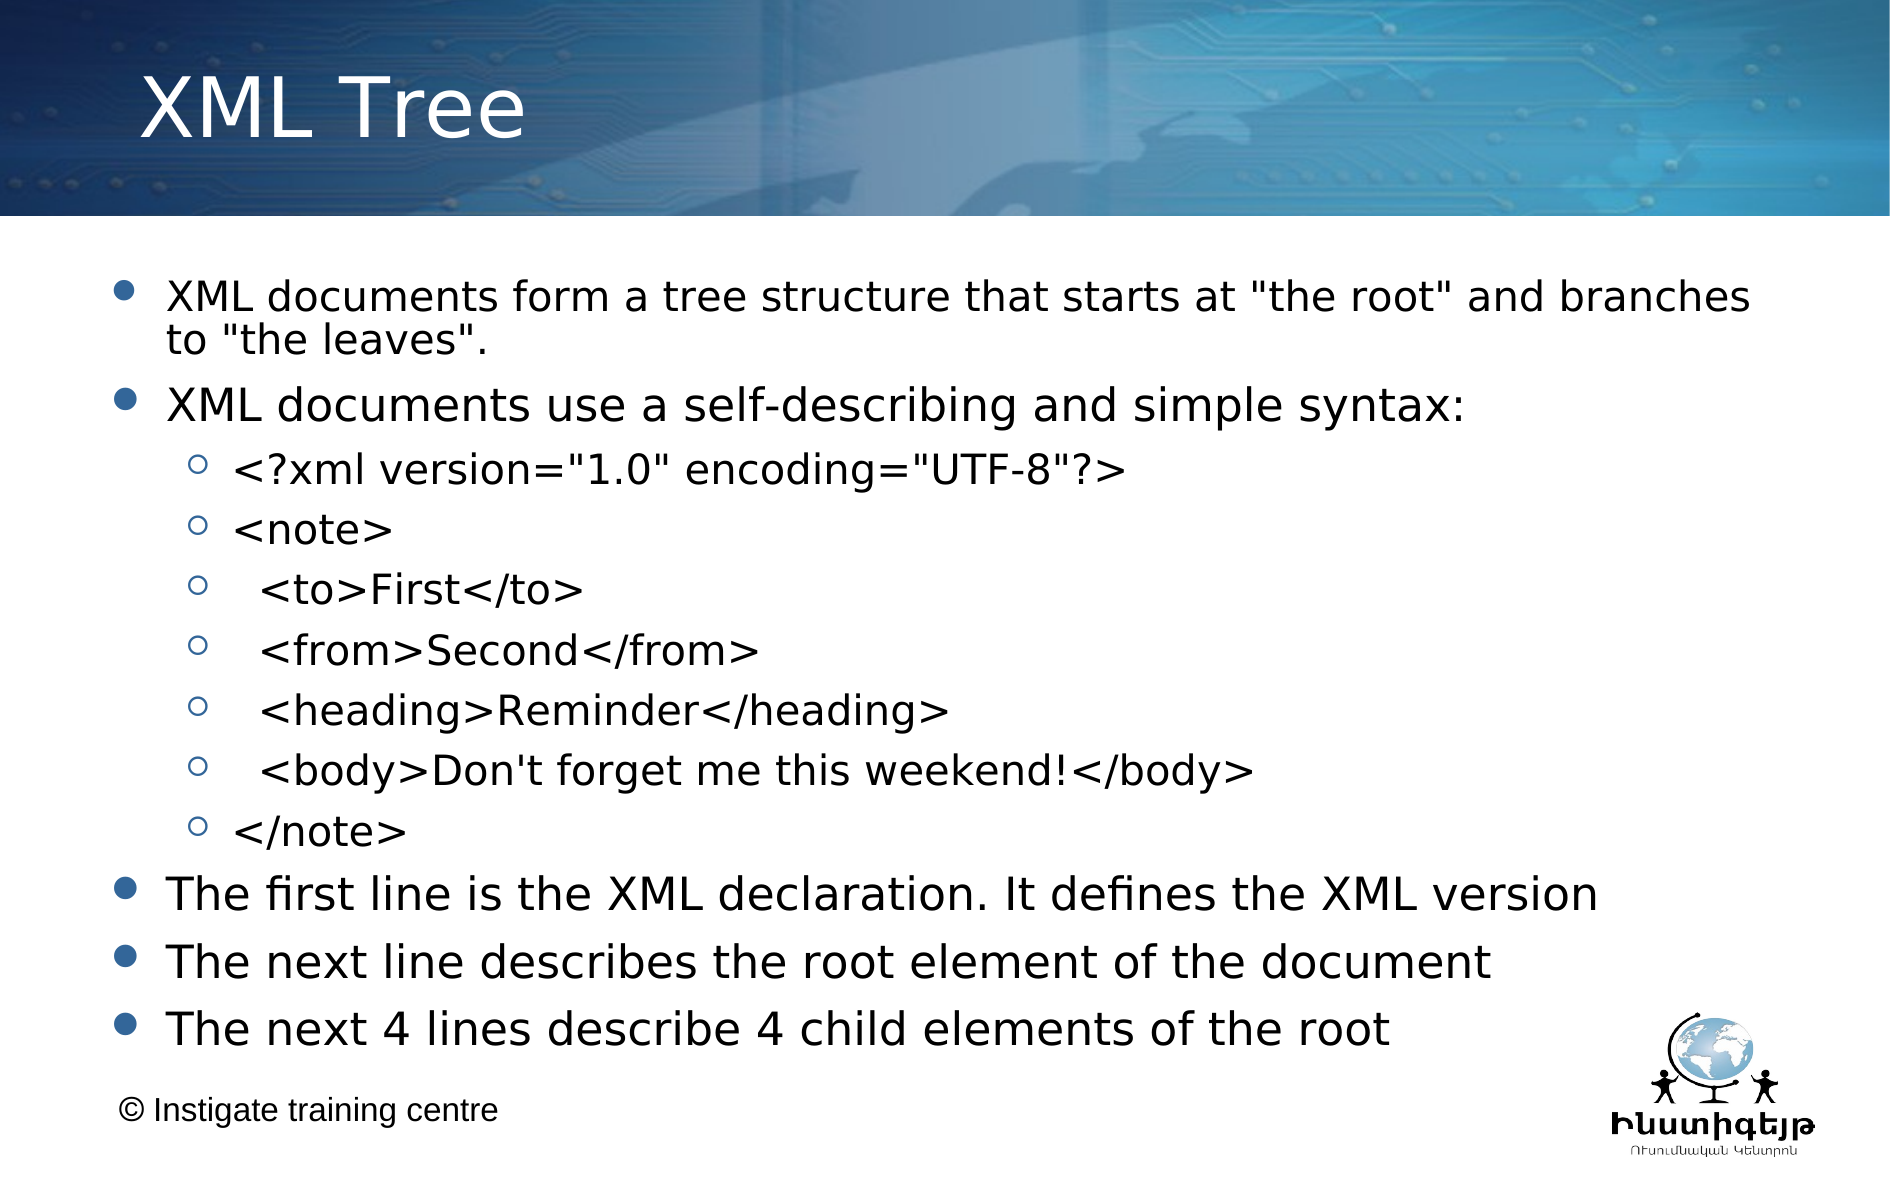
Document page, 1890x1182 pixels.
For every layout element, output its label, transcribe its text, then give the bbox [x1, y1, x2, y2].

picture [0, 0, 1890, 216]
list XML documents form a tree structure that starts at "the root" and branches to "the leaves". XML documents use a self-describing and simple syntax: <?xml version="1.0" encoding="UTF-8"?> <note> <to>First</to> <from>Second</from> <heading>Reminder</heading> <body>Don't forget me this weekend!</body> </note> The first line is the XML declaration. It defines the XML version The next line describes the root element of the document The next 4 lines describe 4 child elements of the root [110, 276, 1801, 305]
picture [1612, 1012, 1815, 1157]
